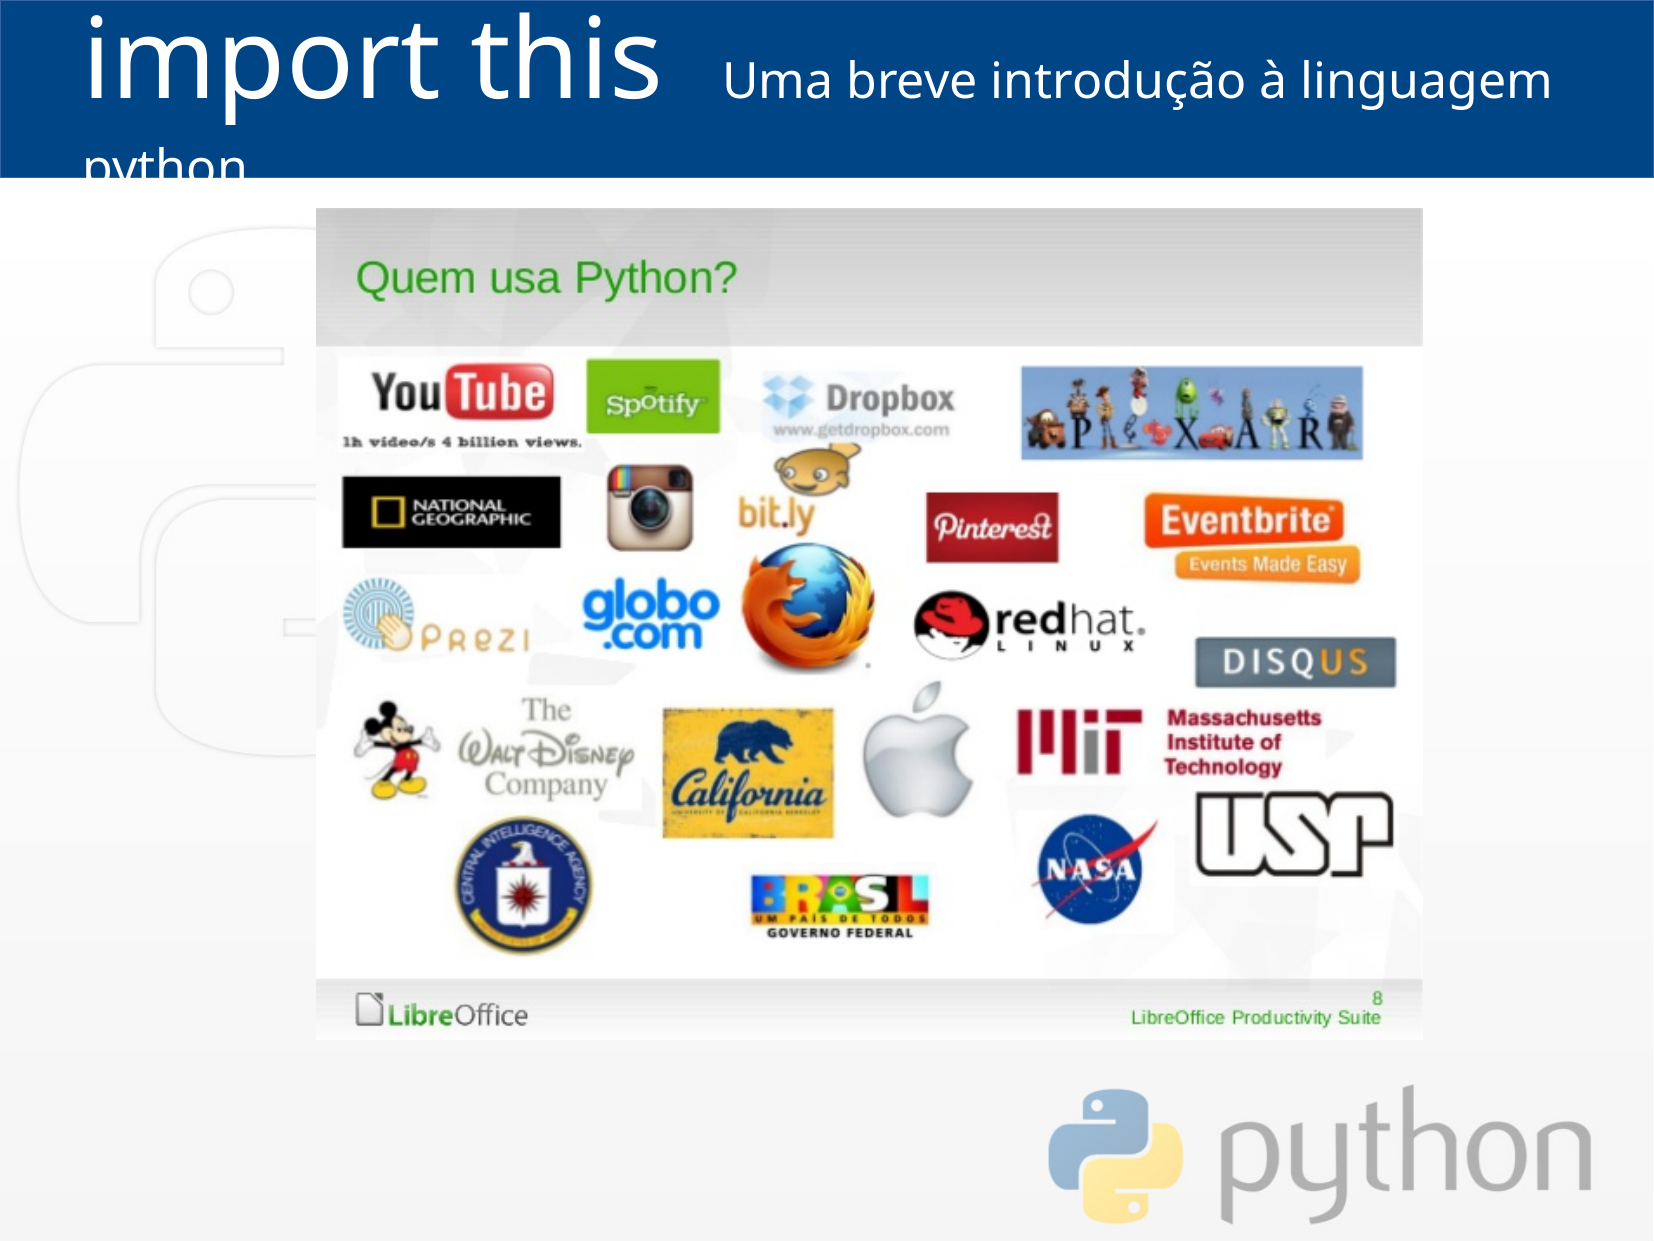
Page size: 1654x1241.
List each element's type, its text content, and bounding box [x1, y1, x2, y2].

picture [0, 208, 1654, 1241]
title import this Uma breve introdução à linguagem python [82, 1, 1571, 178]
text_box [0, 0, 1654, 178]
